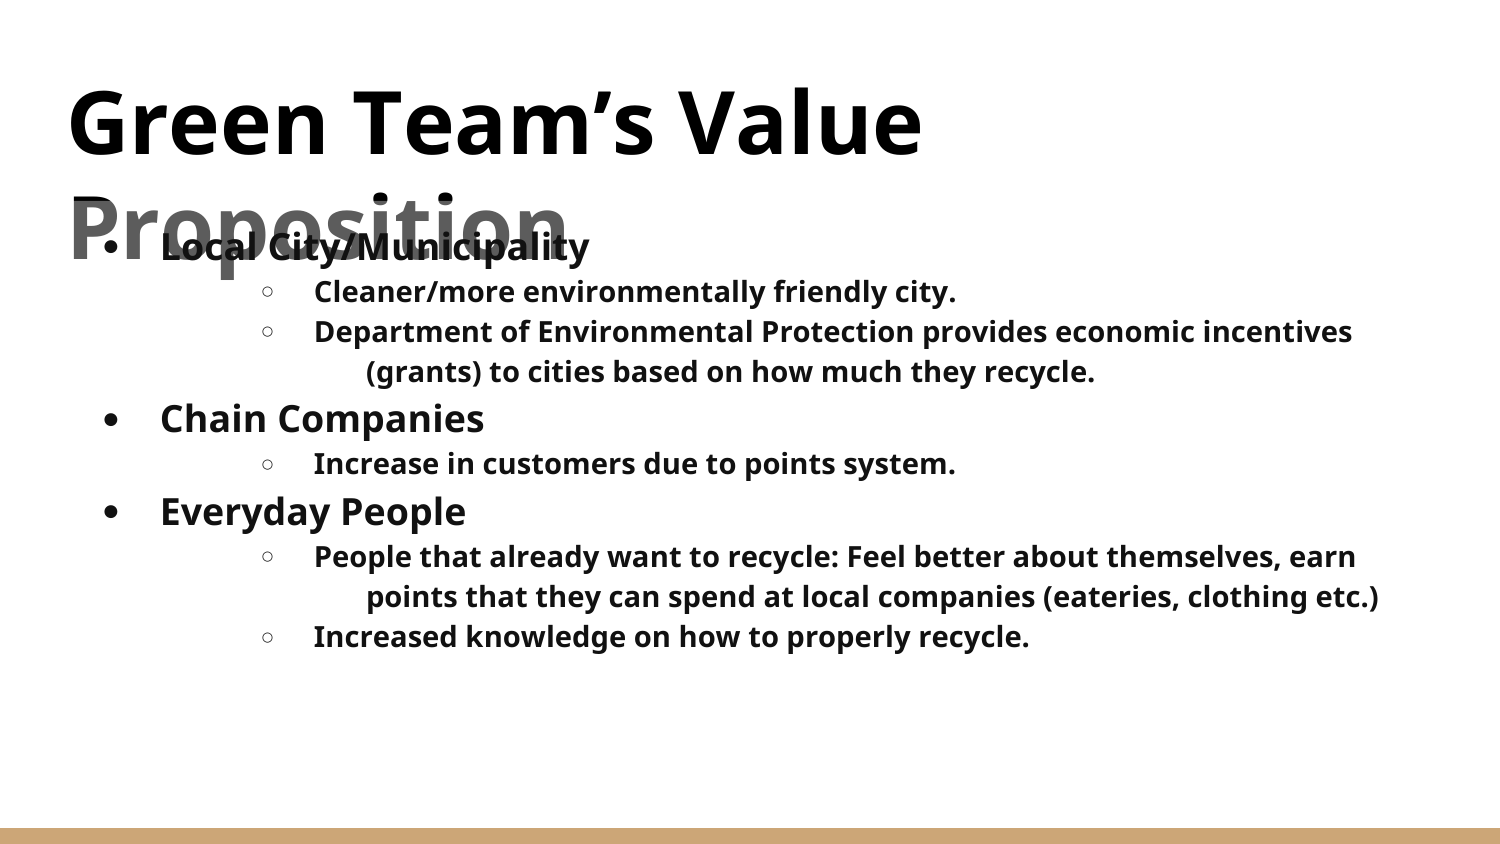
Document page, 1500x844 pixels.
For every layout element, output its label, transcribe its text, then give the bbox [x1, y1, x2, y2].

list Local City/Municipality Cleaner/more environmentally friendly city. Department of Environmental Protection provides economic incentives (grants) to cities based on how much they recycle. Chain Companies Increase in customers due to points system. Everyday People People that already want to recycle: Feel better about themselves, earn points that they can spend at local companies (eateries, clothing etc.) Increased knowledge on how to properly recycle. [51, 200, 1449, 752]
title Green Team’s Value Proposition [51, 51, 1449, 189]
